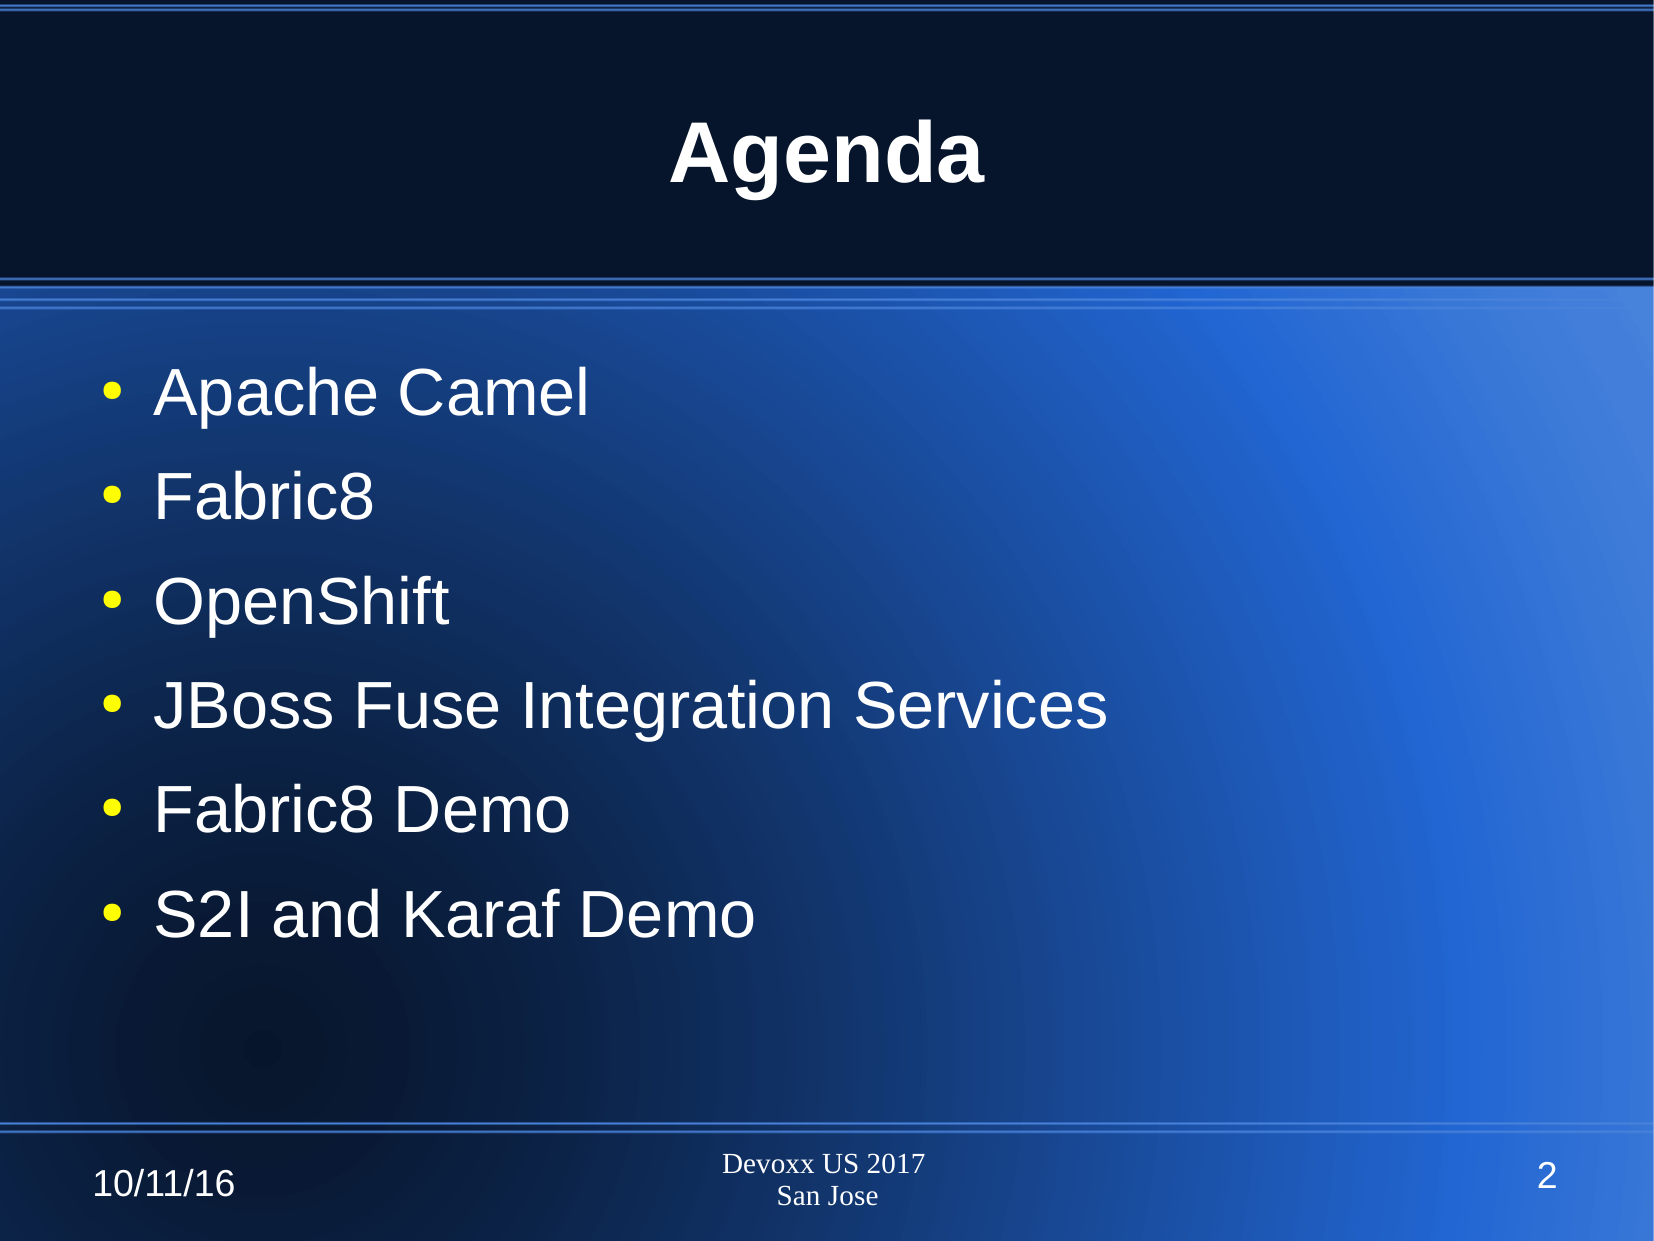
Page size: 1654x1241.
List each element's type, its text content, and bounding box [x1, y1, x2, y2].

title Agenda [82, 49, 1571, 257]
list Apache Camel Fabric8 OpenShift JBoss Fuse Integration Services Fabric8 Demo S2I and Karaf Demo [82, 355, 1571, 1058]
picture [0, 0, 1654, 1241]
